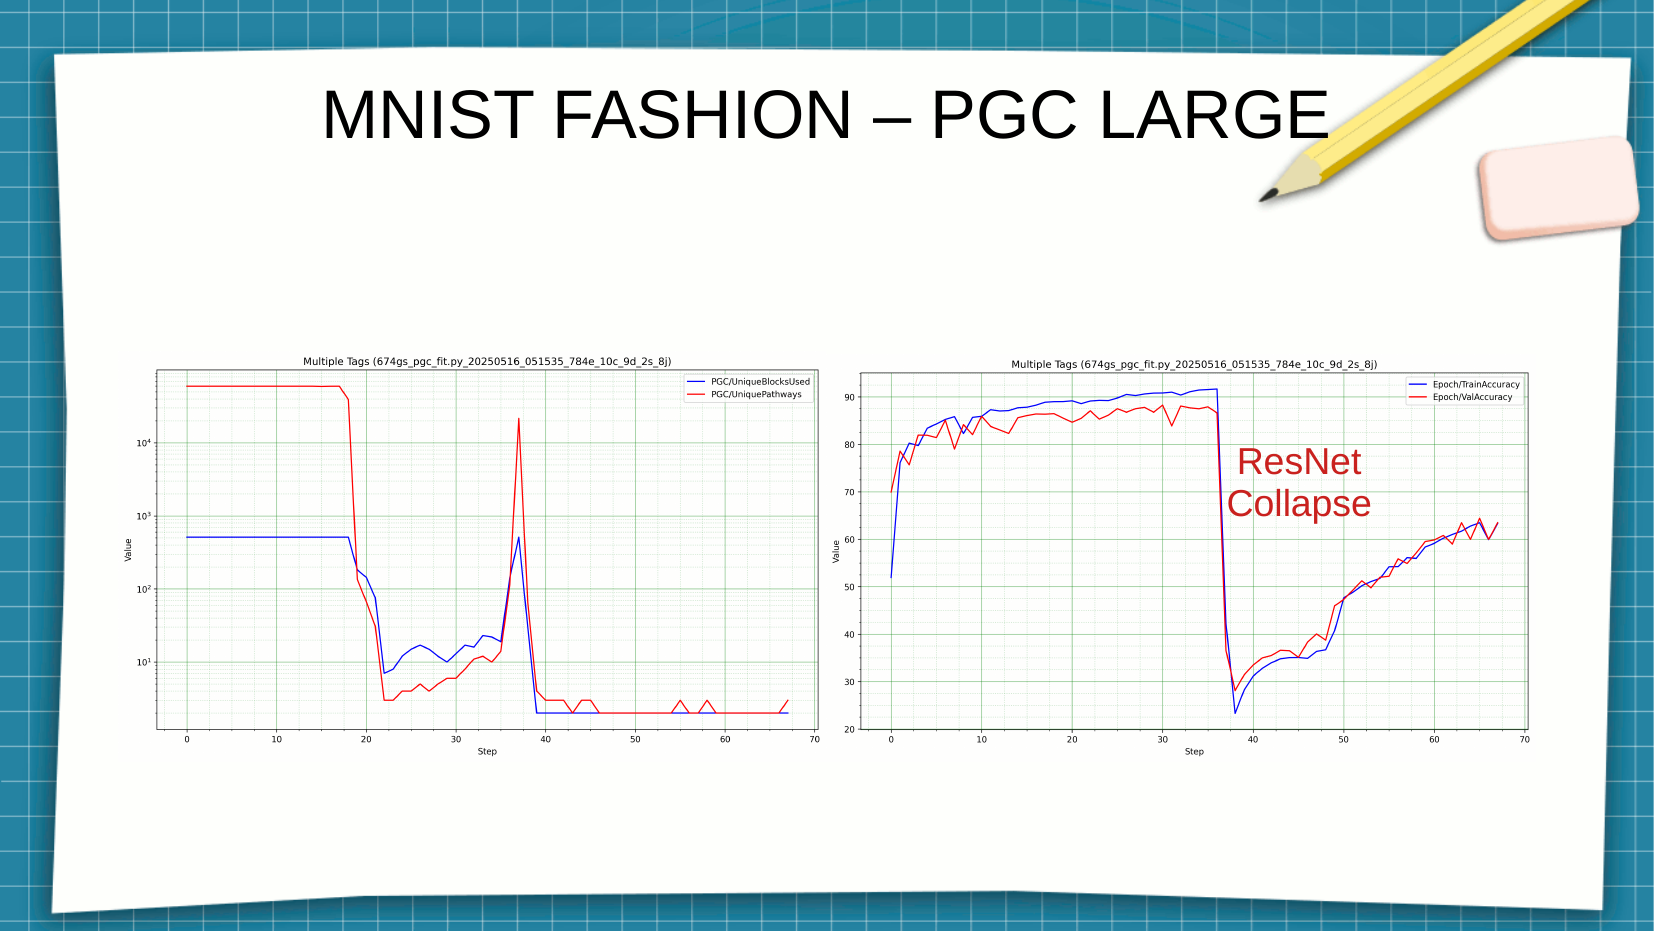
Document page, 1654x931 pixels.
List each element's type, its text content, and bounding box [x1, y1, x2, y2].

picture [0, 0, 1654, 931]
text_box ResNet Collapse [1210, 432, 1388, 532]
title MNIST FASHION – PGC LARGE [82, 37, 1571, 193]
